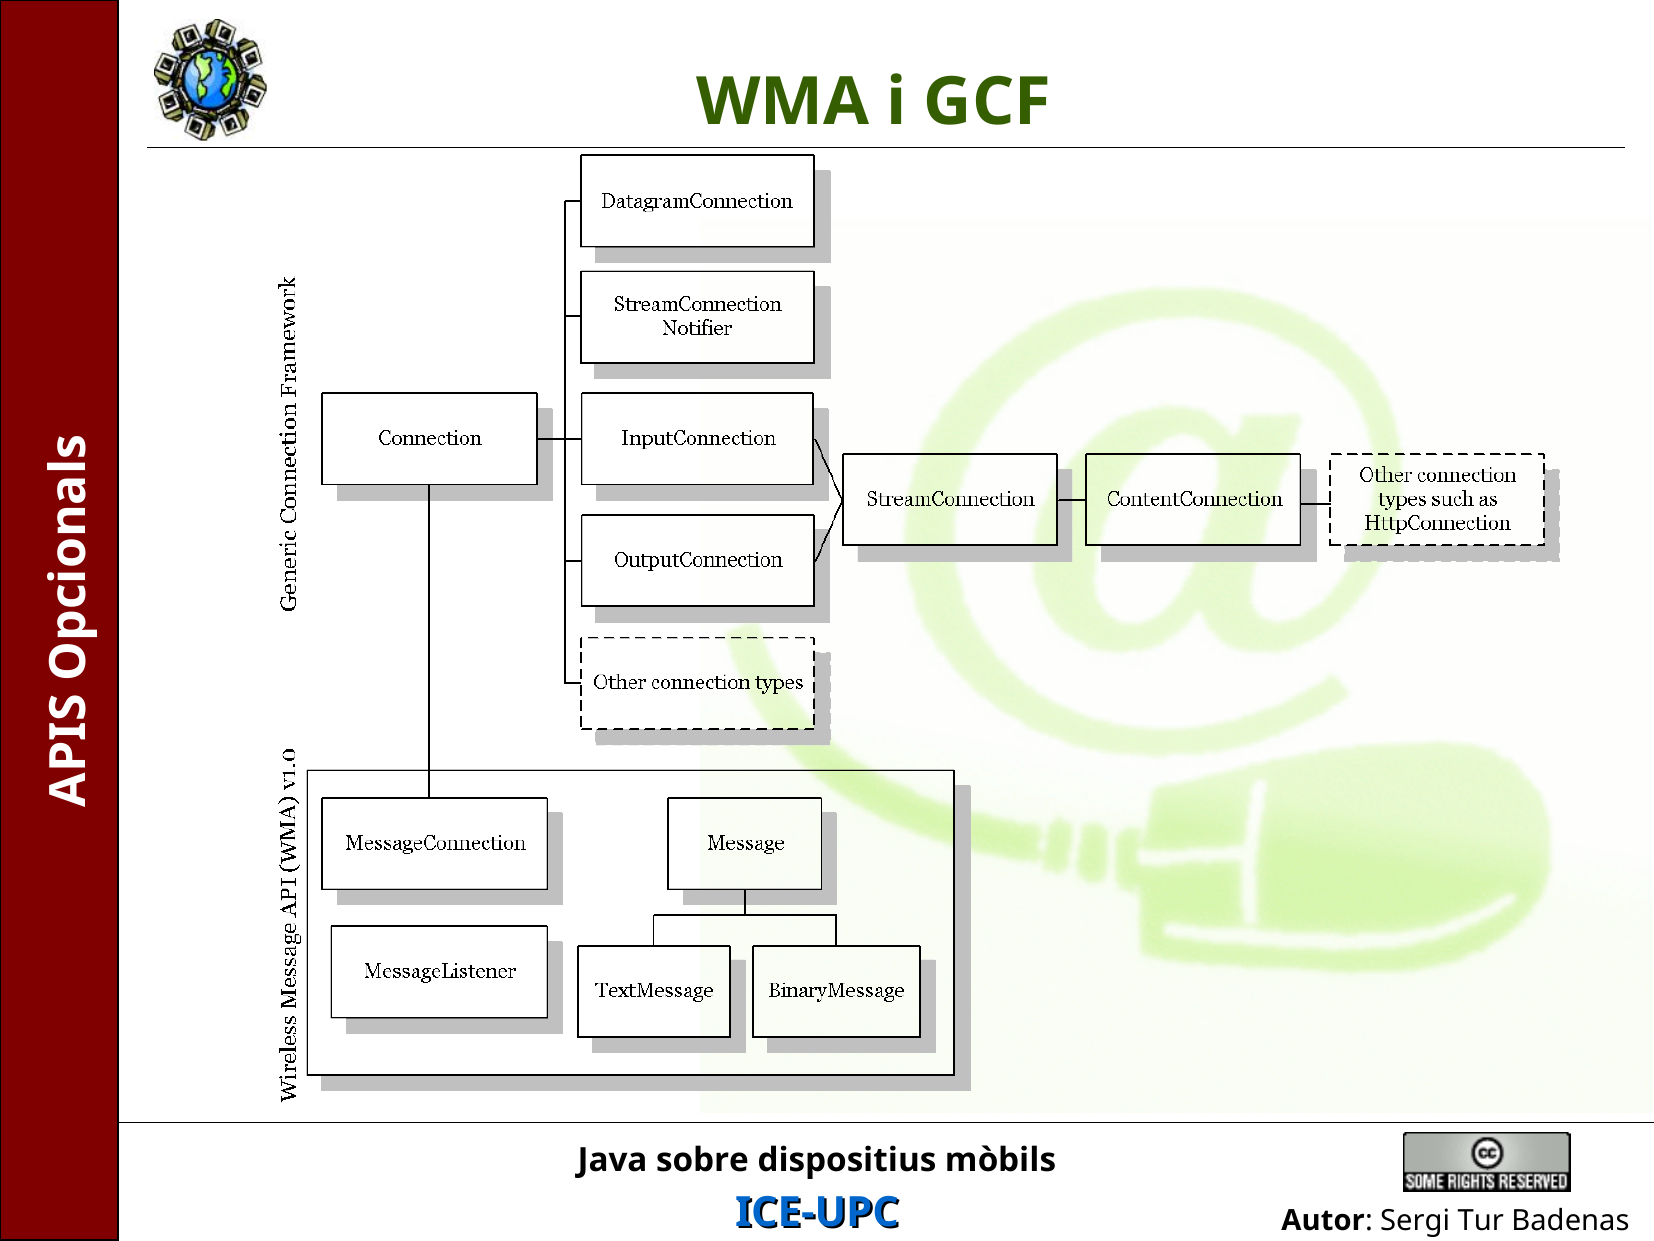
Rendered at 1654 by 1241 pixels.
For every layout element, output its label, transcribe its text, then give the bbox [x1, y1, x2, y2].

picture [1403, 1132, 1571, 1192]
picture [154, 19, 268, 56]
title WMA i GCF [129, 56, 1619, 141]
picture [271, 152, 1654, 1114]
